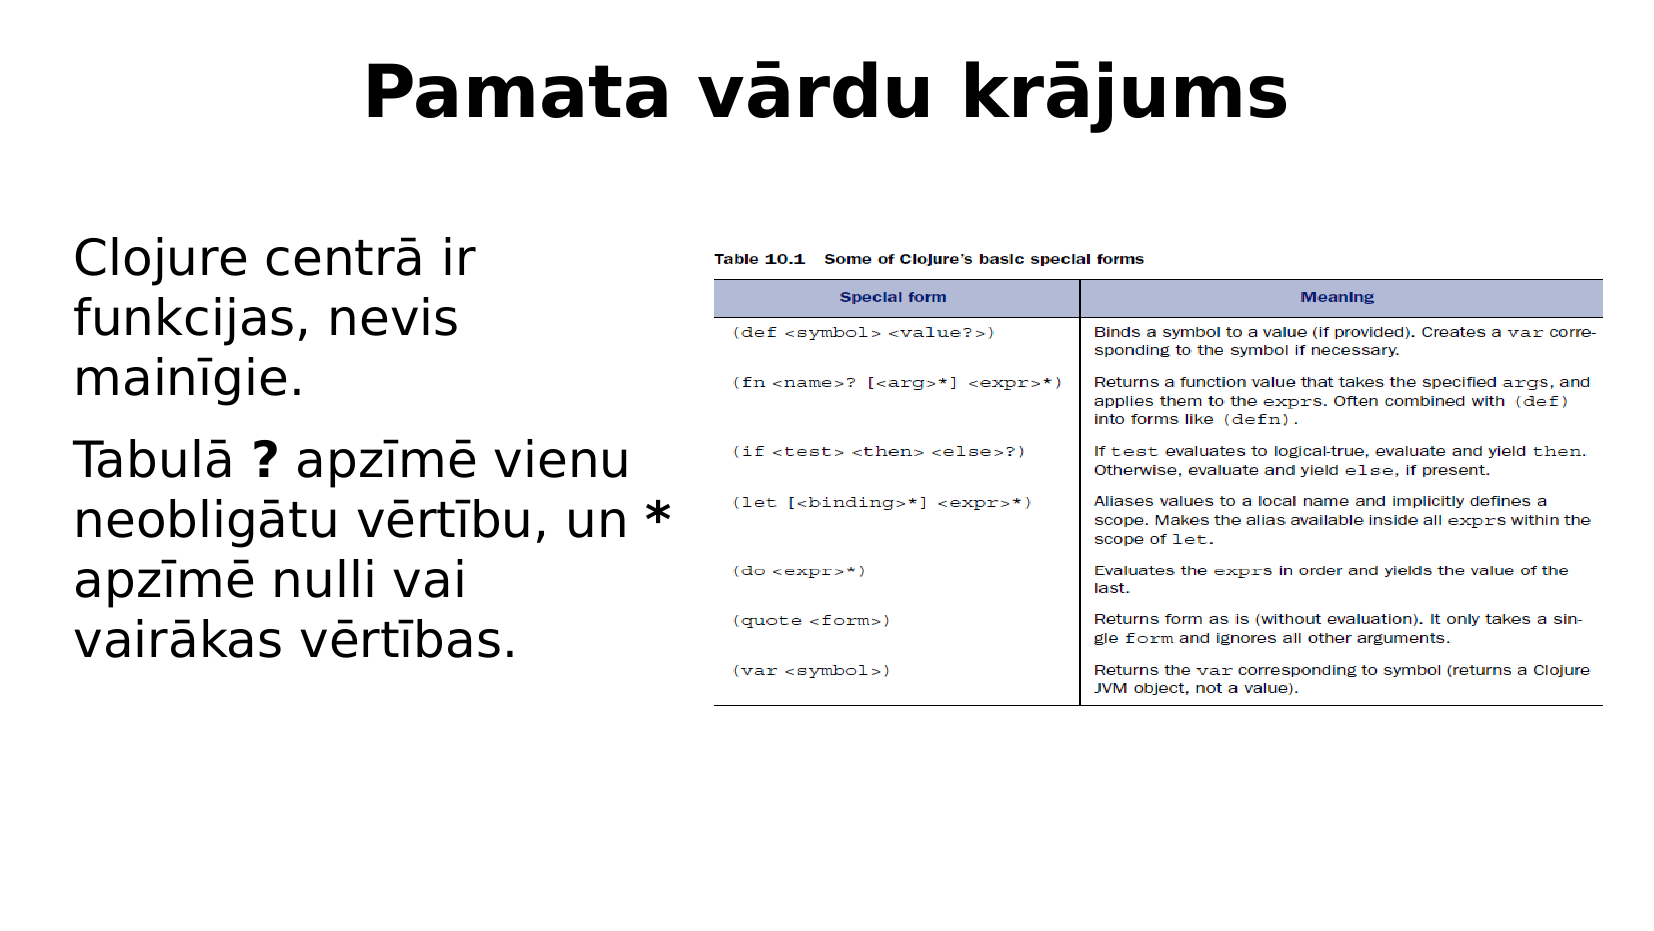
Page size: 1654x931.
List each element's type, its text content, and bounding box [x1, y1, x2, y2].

list Clojure centrā ir funkcijas, nevis mainīgie. Tabulā ? apzīmē vienu neobligātu vērtību, un * apzīmē nulli vai vairākas vērtības. [59, 217, 709, 758]
title Pamata vārdu krājums [82, 37, 1571, 147]
picture [685, 247, 1652, 731]
